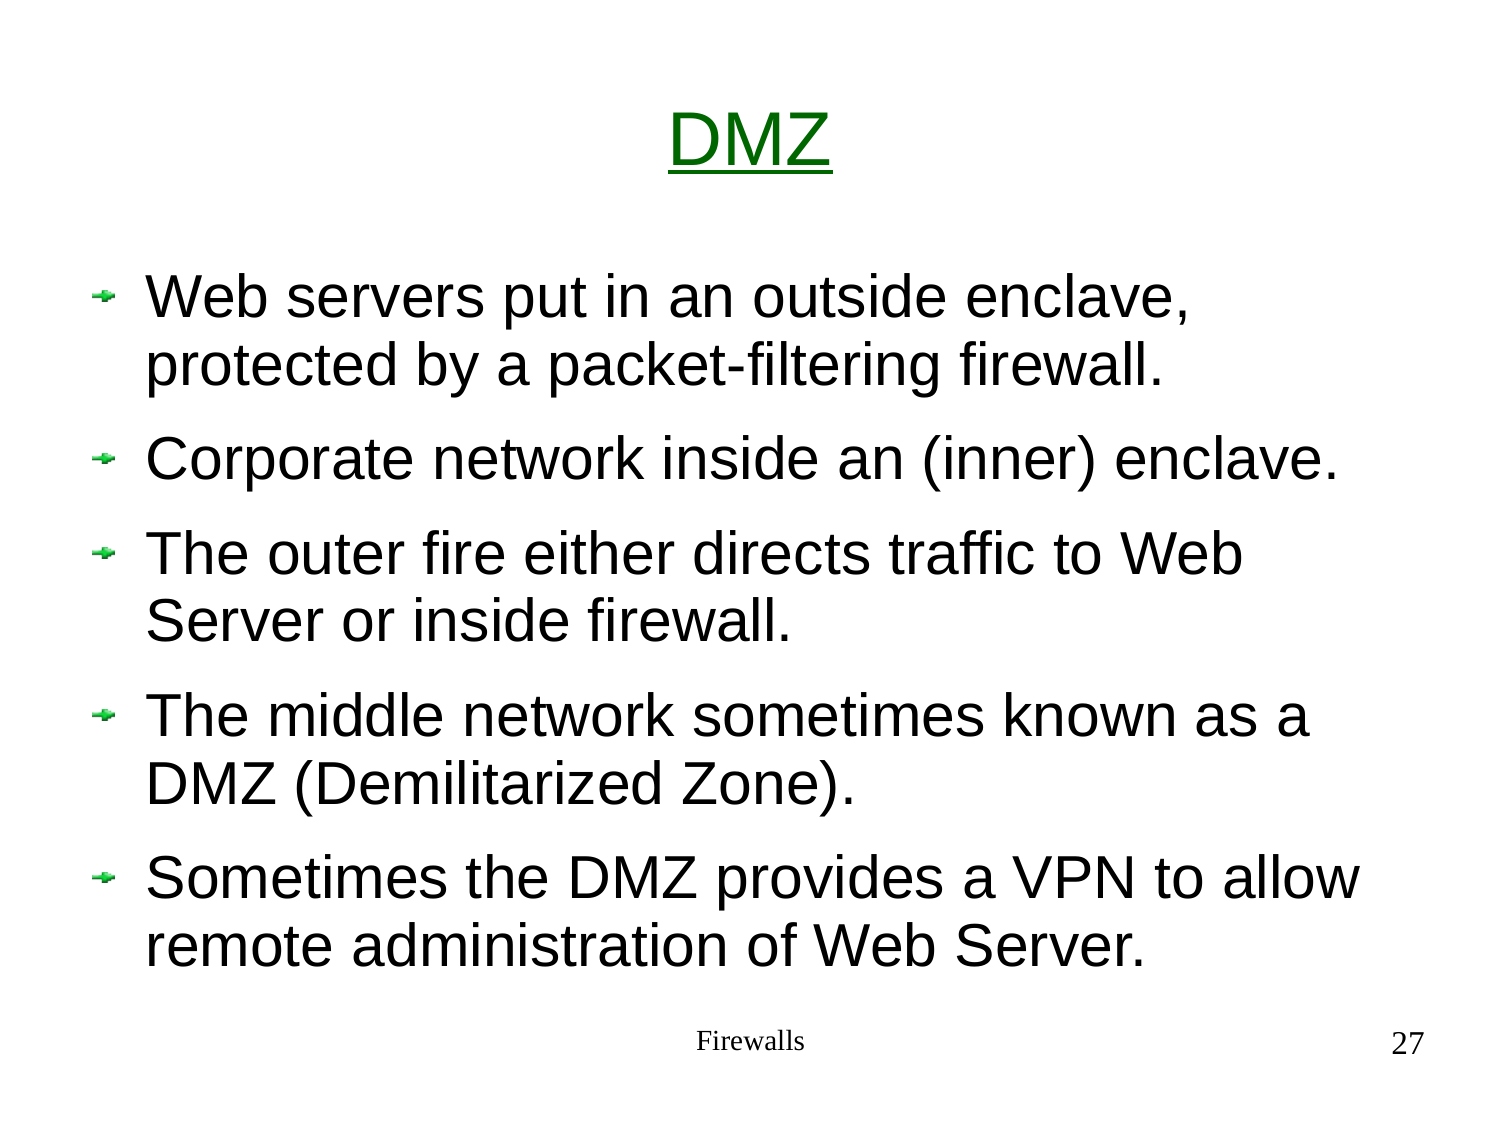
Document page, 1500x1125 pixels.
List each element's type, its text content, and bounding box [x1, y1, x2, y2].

list Web servers put in an outside enclave, protected by a packet-filtering firewall. Corporate network inside an (inner) enclave. The outer fire either directs traffic to Web Server or inside firewall. The middle network sometimes known as a DMZ (Demilitarized Zone). Sometimes the DMZ provides a VPN to allow remote administration of Web Server. [75, 262, 1425, 1006]
title DMZ [75, 45, 1425, 233]
